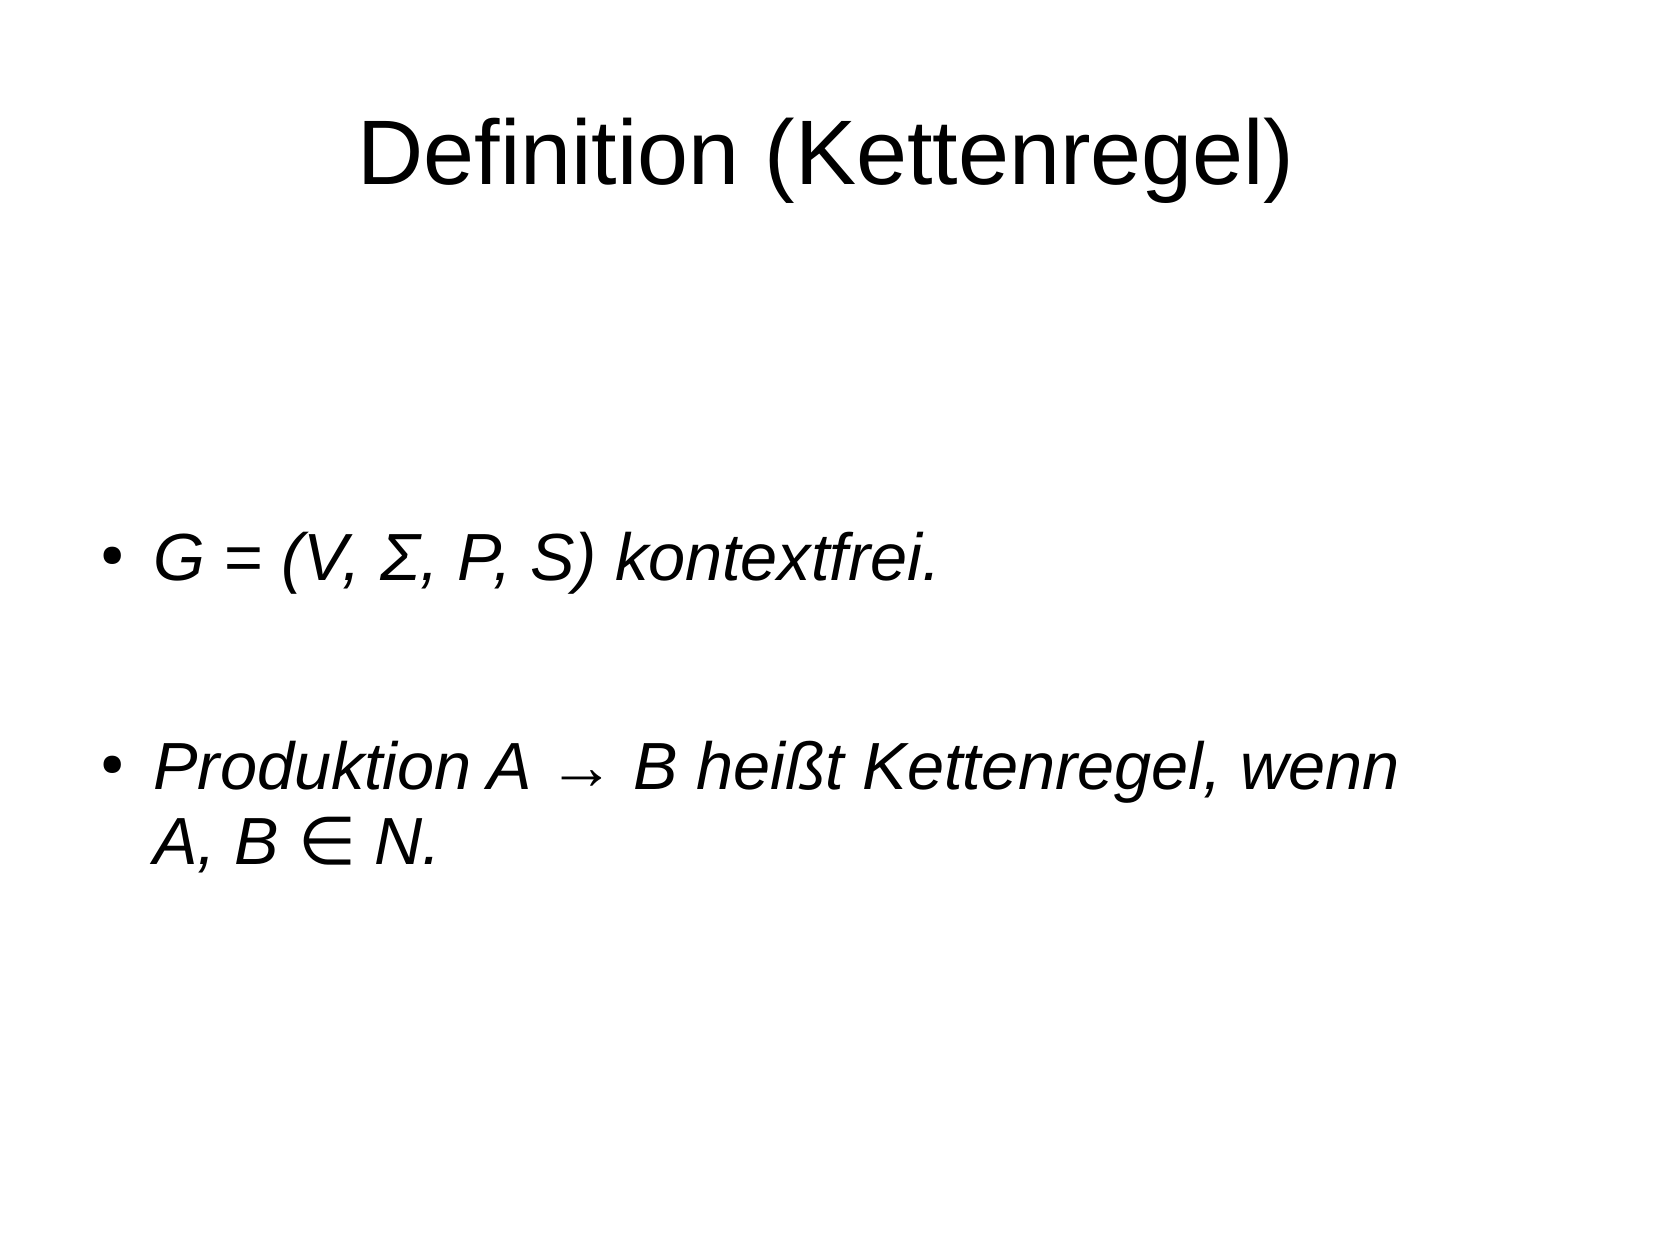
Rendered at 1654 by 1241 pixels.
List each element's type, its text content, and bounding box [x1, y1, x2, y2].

list G = (V, Σ, P, S) kontextfrei. Produktion A → B heißt Kettenregel, wenn A, B ∈ N. [82, 290, 1571, 1109]
title Definition (Kettenregel) [82, 49, 1571, 257]
